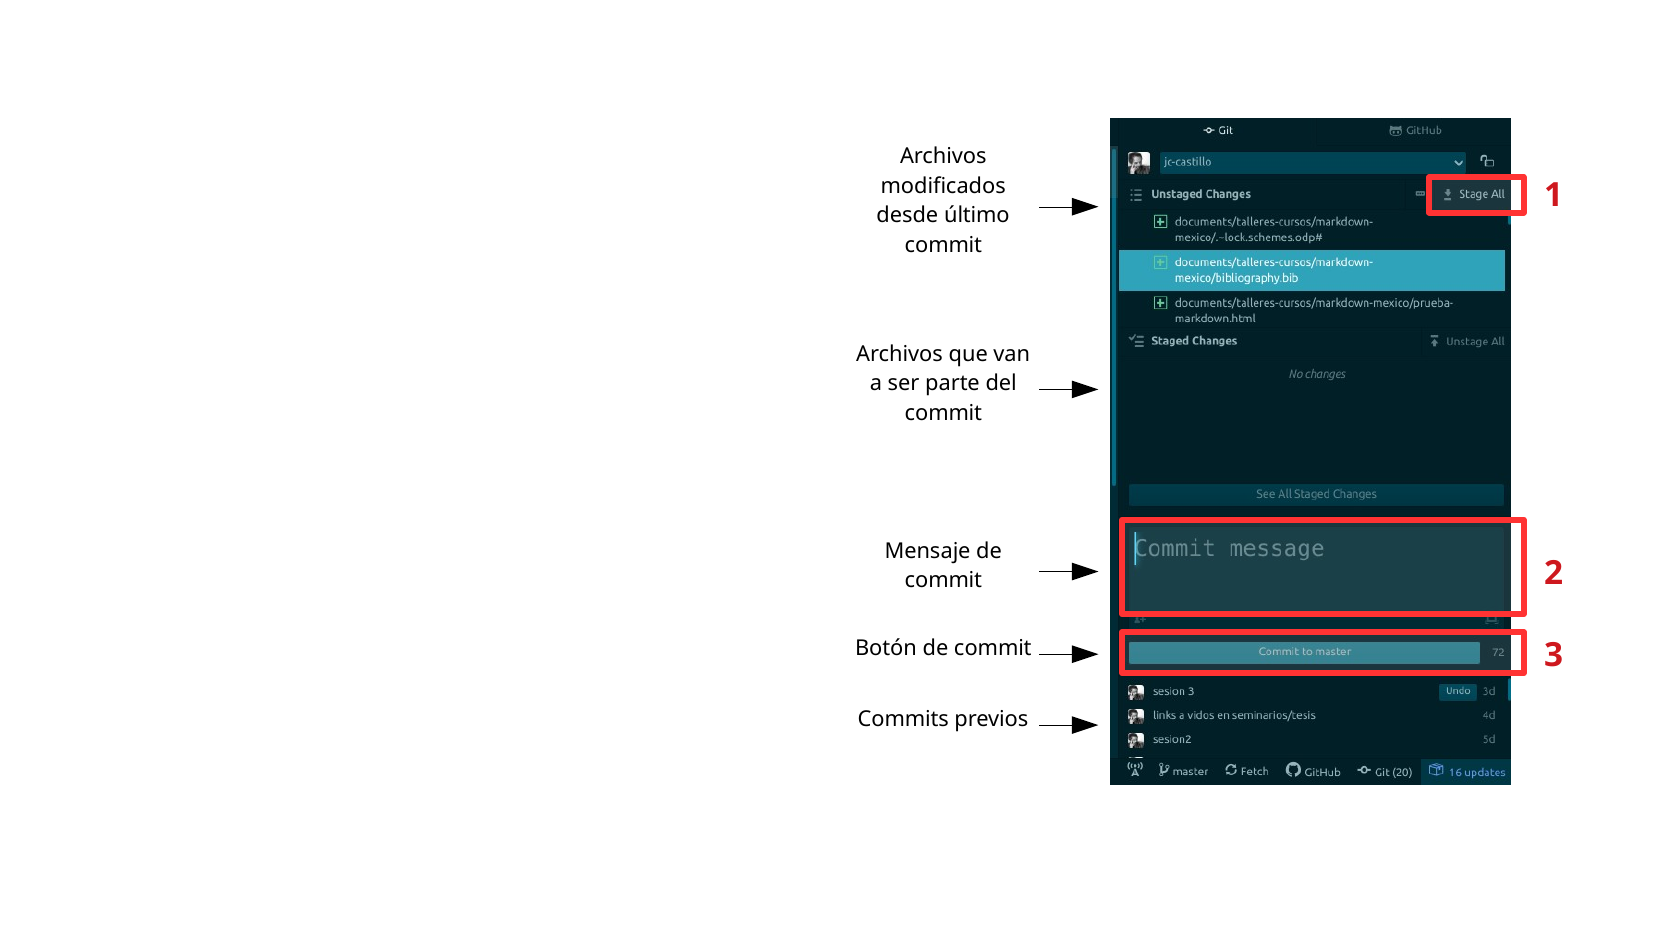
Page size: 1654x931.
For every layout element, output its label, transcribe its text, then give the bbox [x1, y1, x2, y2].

picture [1110, 118, 1511, 785]
picture [1429, 764, 1443, 770]
text_box [1122, 631, 1524, 674]
text_box Commits previos [836, 688, 1050, 748]
text_box [1122, 519, 1524, 615]
text_box [1429, 177, 1524, 213]
picture [1480, 769, 1493, 776]
text_box 2 [1529, 541, 1570, 601]
text_box Botón de commit [836, 617, 1050, 677]
text_box 1 [1529, 163, 1570, 223]
text_box 3 [1529, 624, 1570, 684]
text_box Mensaje de commit [836, 534, 1050, 595]
text_box Archivos que van a ser parte del commit [836, 352, 1050, 412]
text_box Archivos modificados desde último commit [836, 170, 1050, 230]
